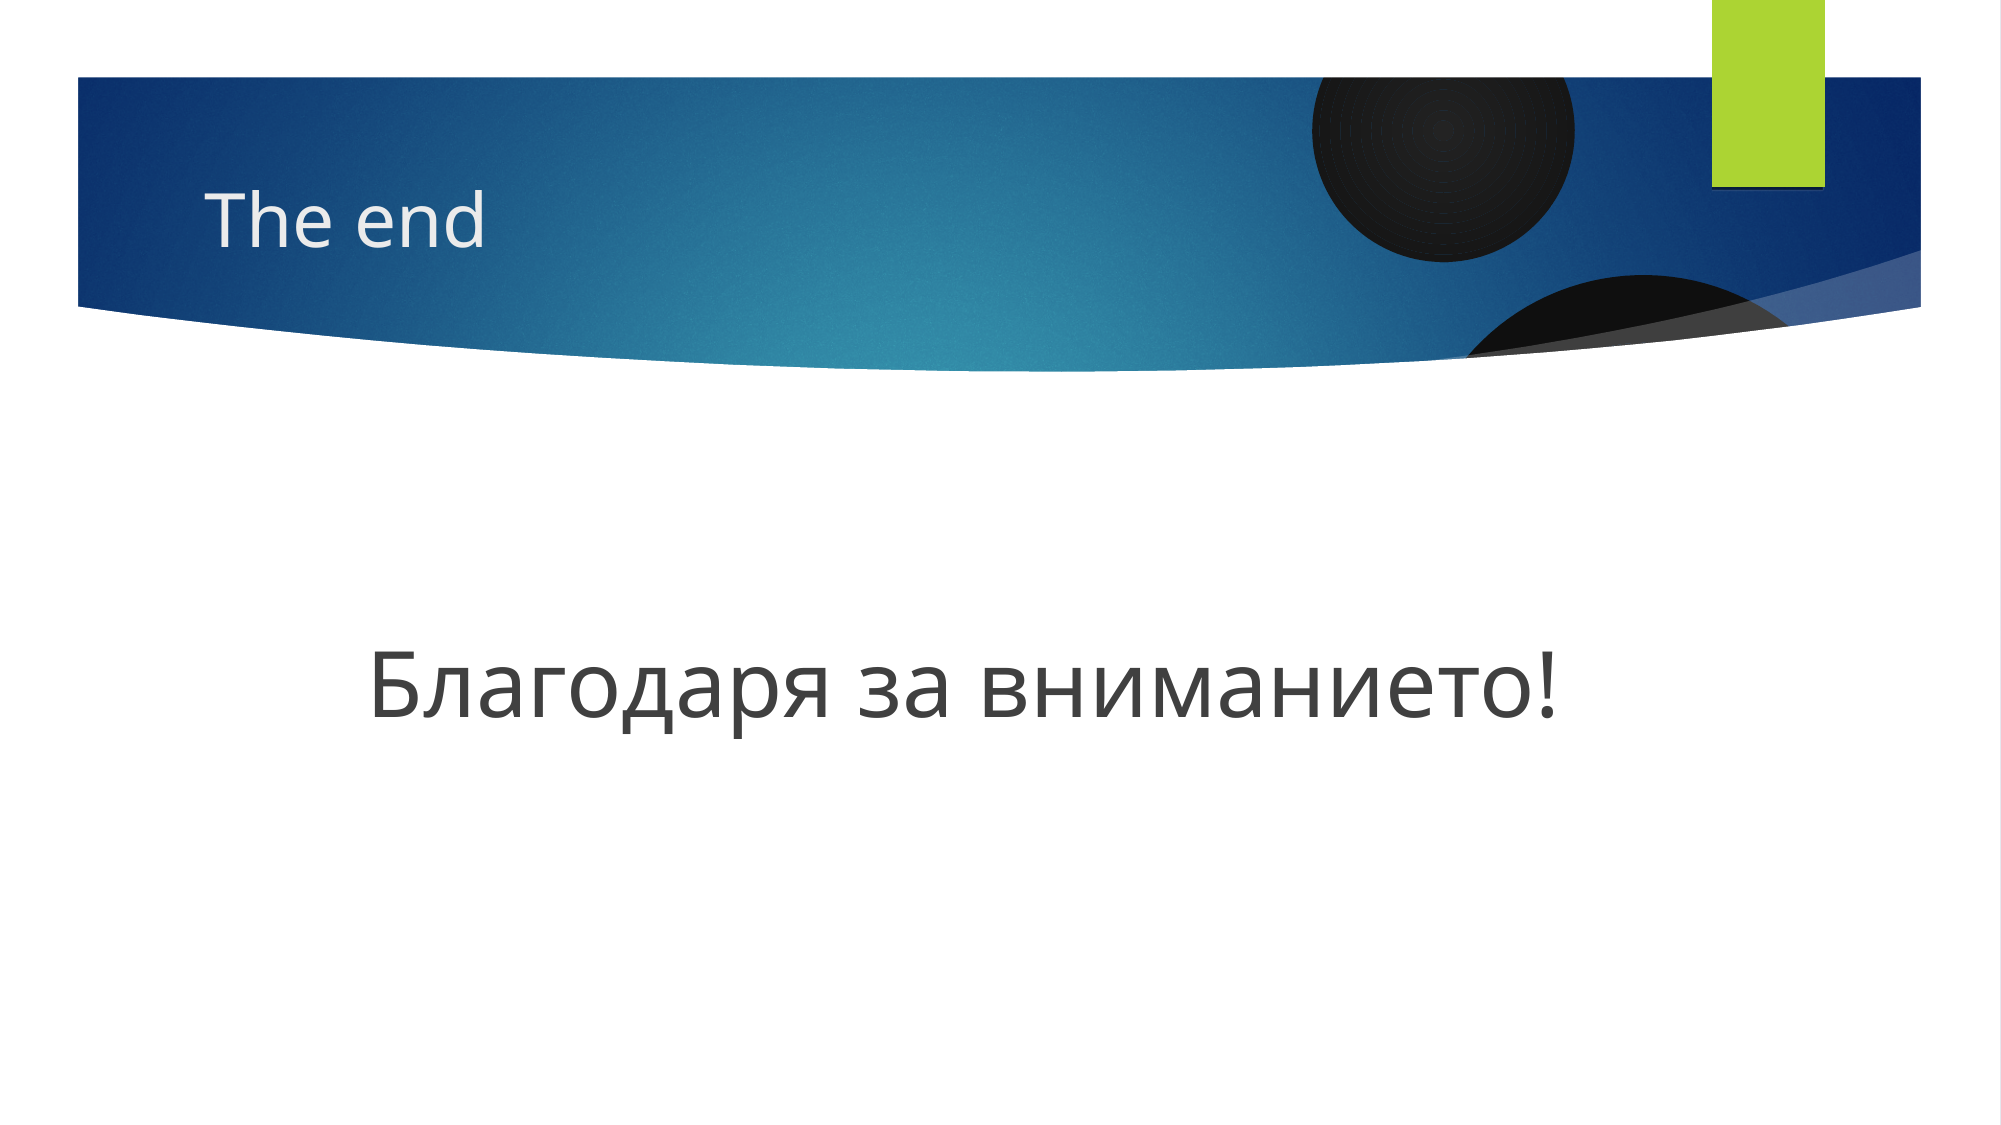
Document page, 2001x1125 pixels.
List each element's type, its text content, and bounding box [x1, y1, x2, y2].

title The end [189, 159, 1627, 276]
list Благодаря за вниманието! [351, 618, 1627, 768]
